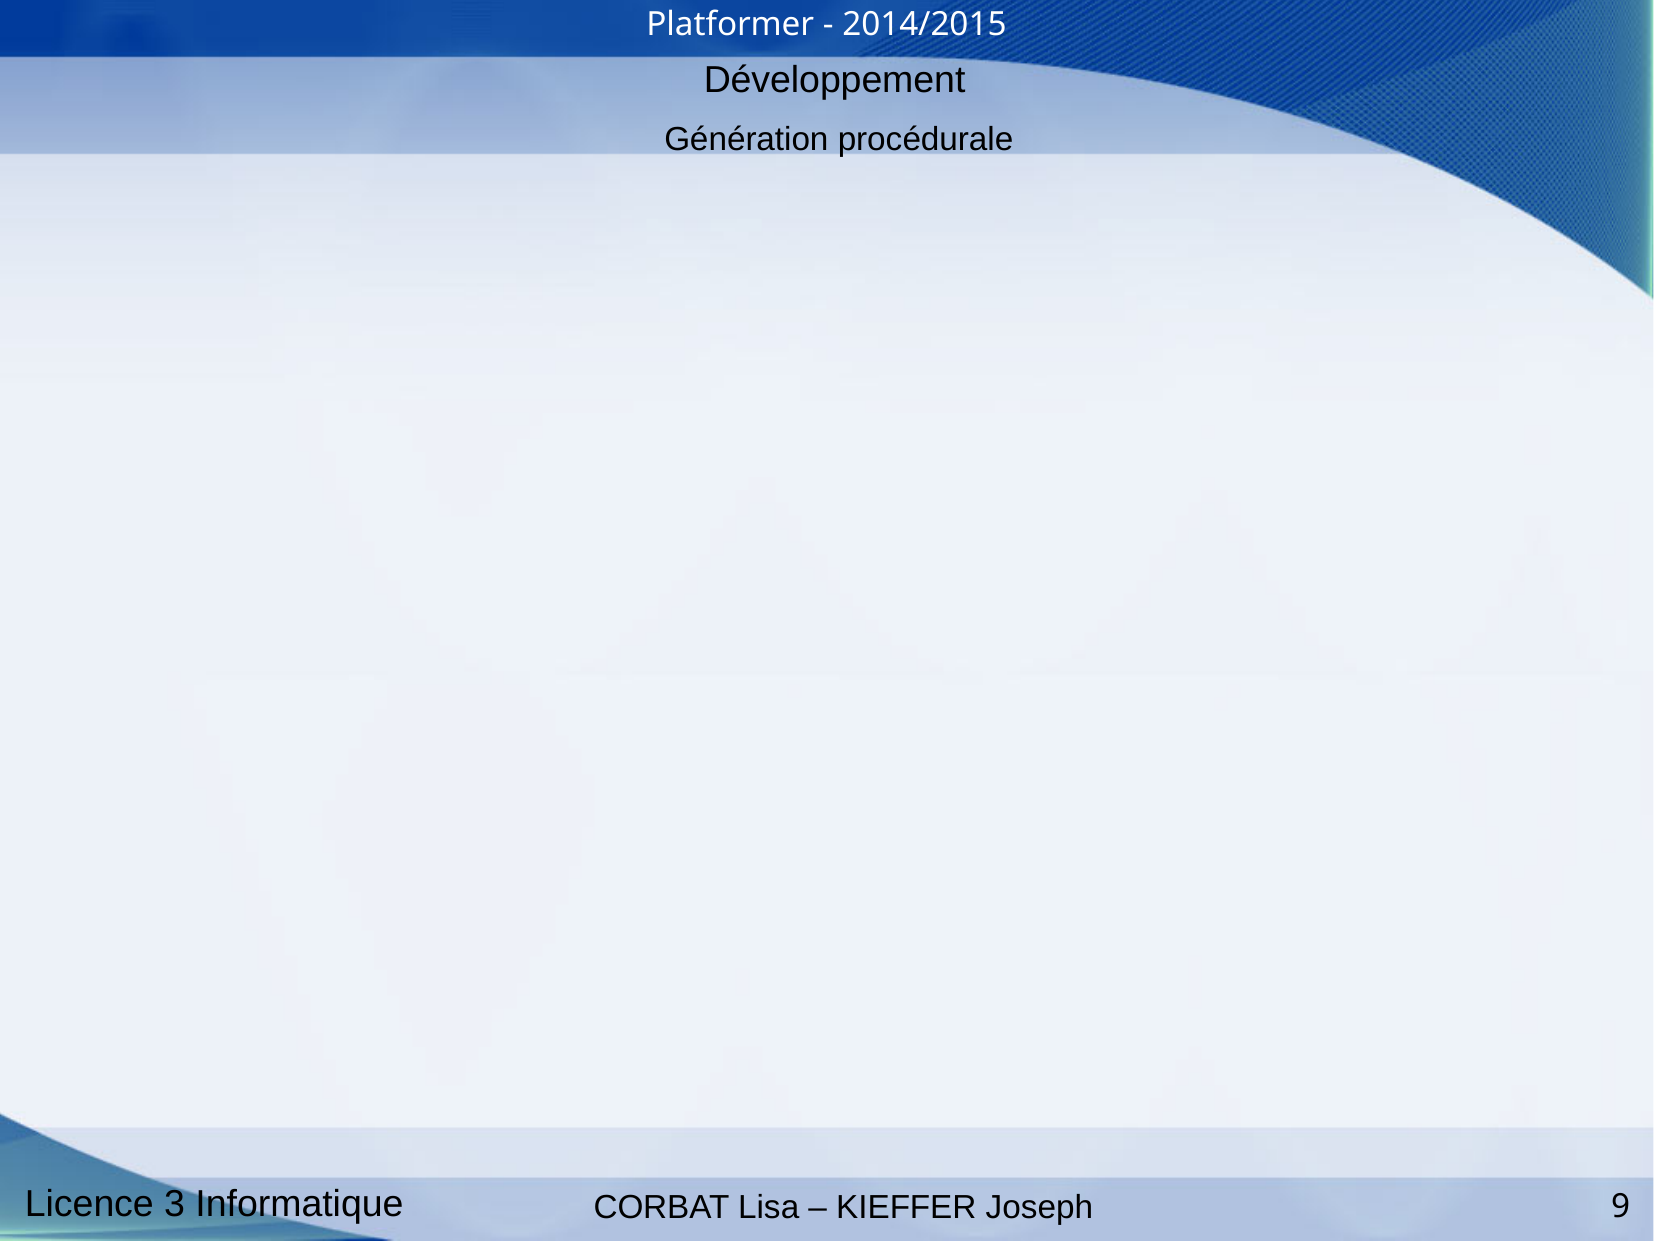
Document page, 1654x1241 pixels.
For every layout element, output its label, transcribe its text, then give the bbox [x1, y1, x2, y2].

picture [0, 0, 1654, 1241]
text_box Développement [688, 51, 981, 109]
text_box Génération procédurale [649, 113, 1029, 166]
